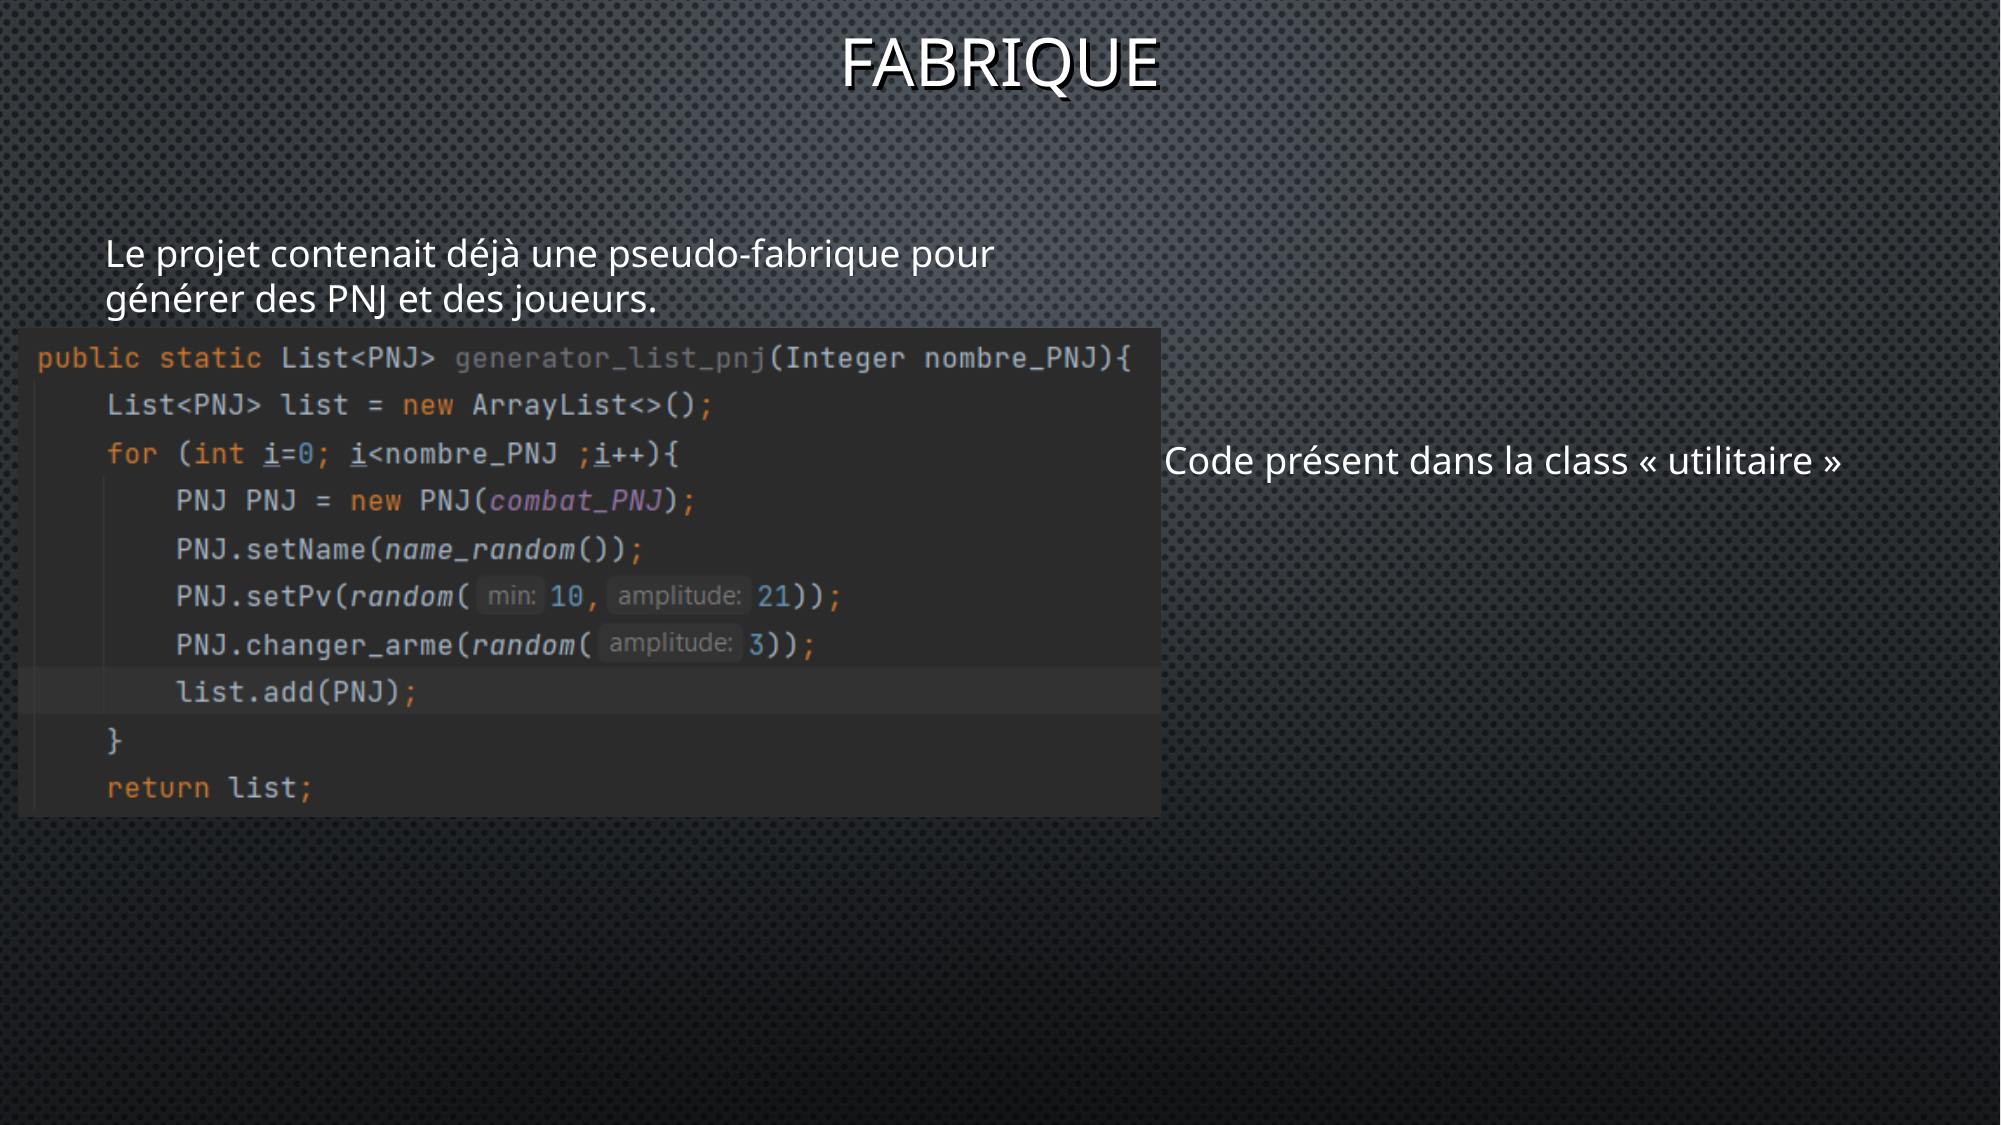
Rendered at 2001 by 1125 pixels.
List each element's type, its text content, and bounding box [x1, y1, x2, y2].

text_box Le projet contenait déjà une pseudo-fabrique pour générer des PNJ et des joueurs. [89, 222, 1015, 329]
picture [18, 328, 1161, 817]
title Fabrique [388, 12, 1612, 108]
text_box Code présent dans la class « utilitaire » [1148, 429, 2000, 490]
